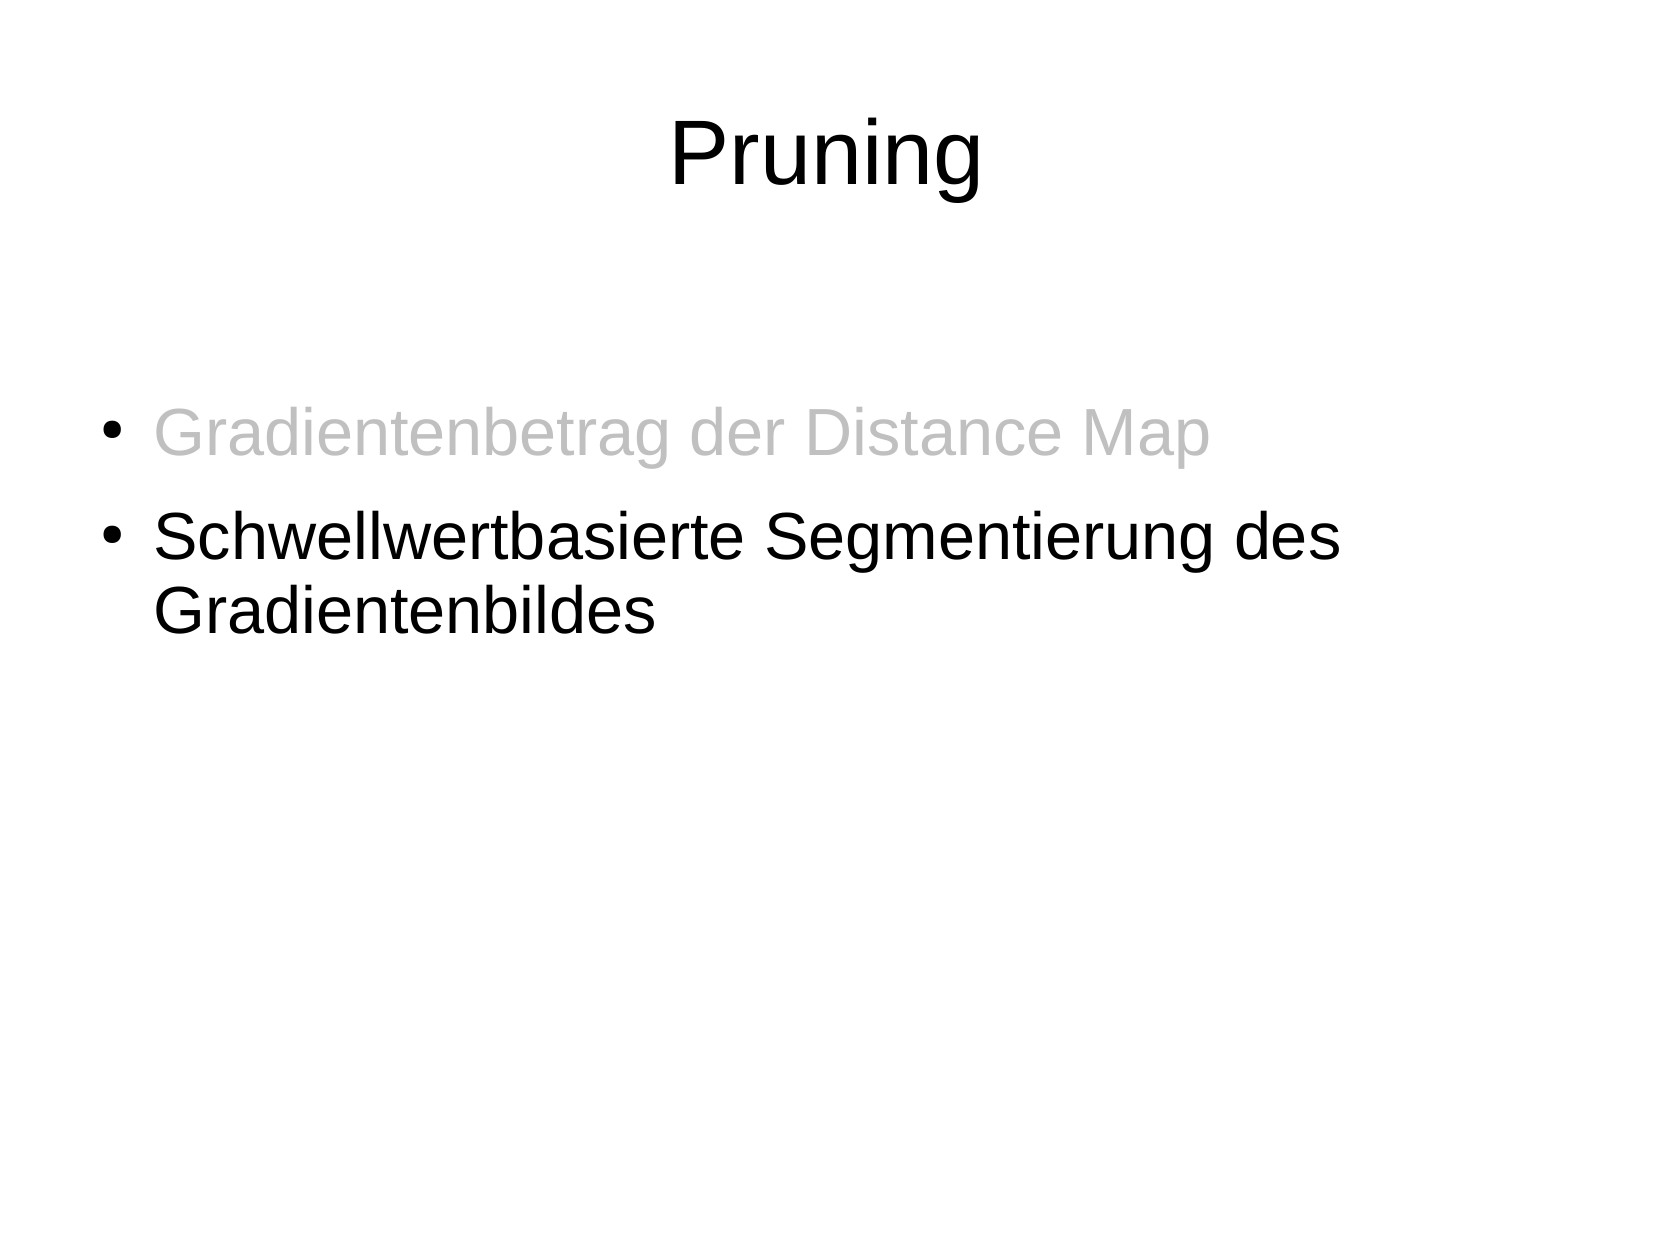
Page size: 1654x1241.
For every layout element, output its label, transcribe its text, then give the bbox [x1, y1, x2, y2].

list Gradientenbetrag der Distance Map Schwellwertbasierte Segmentierung des Gradientenbildes [82, 290, 1538, 1010]
title Pruning [82, 49, 1571, 257]
